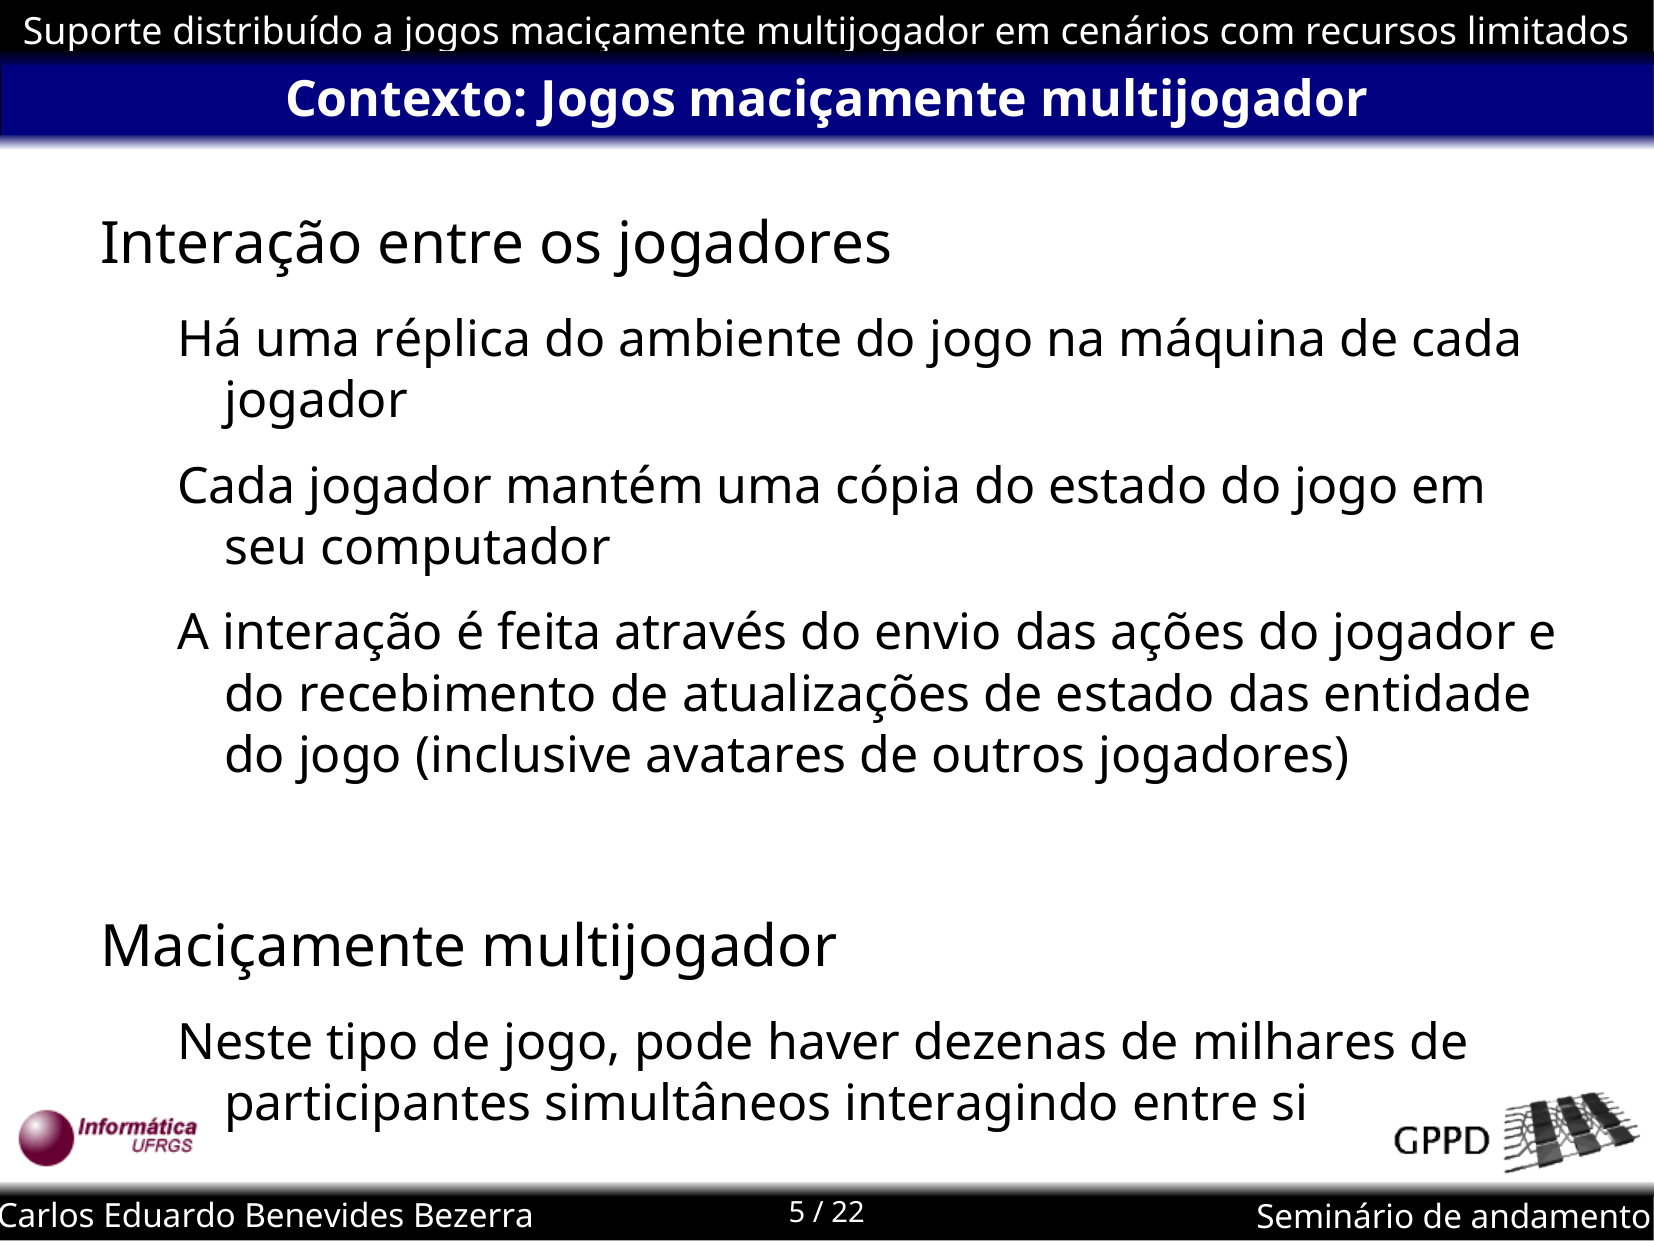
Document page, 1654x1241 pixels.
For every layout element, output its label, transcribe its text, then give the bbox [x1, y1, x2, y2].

picture [1393, 1091, 1642, 1176]
list Interação entre os jogadores Há uma réplica do ambiente do jogo na máquina de cada jogador Cada jogador mantém uma cópia do estado do jogo em seu computador A interação é feita através do envio das ações do jogador e do recebimento de atualizações de estado das entidade do jogo (inclusive avatares de outros jogadores) Maciçamente multijogador Neste tipo de jogo, pode haver dezenas de milhares de participantes simultâneos interagindo entre si [82, 206, 1571, 1109]
picture [5, 1096, 213, 1176]
title Contexto: Jogos maciçamente multijogador [0, 62, 1654, 133]
